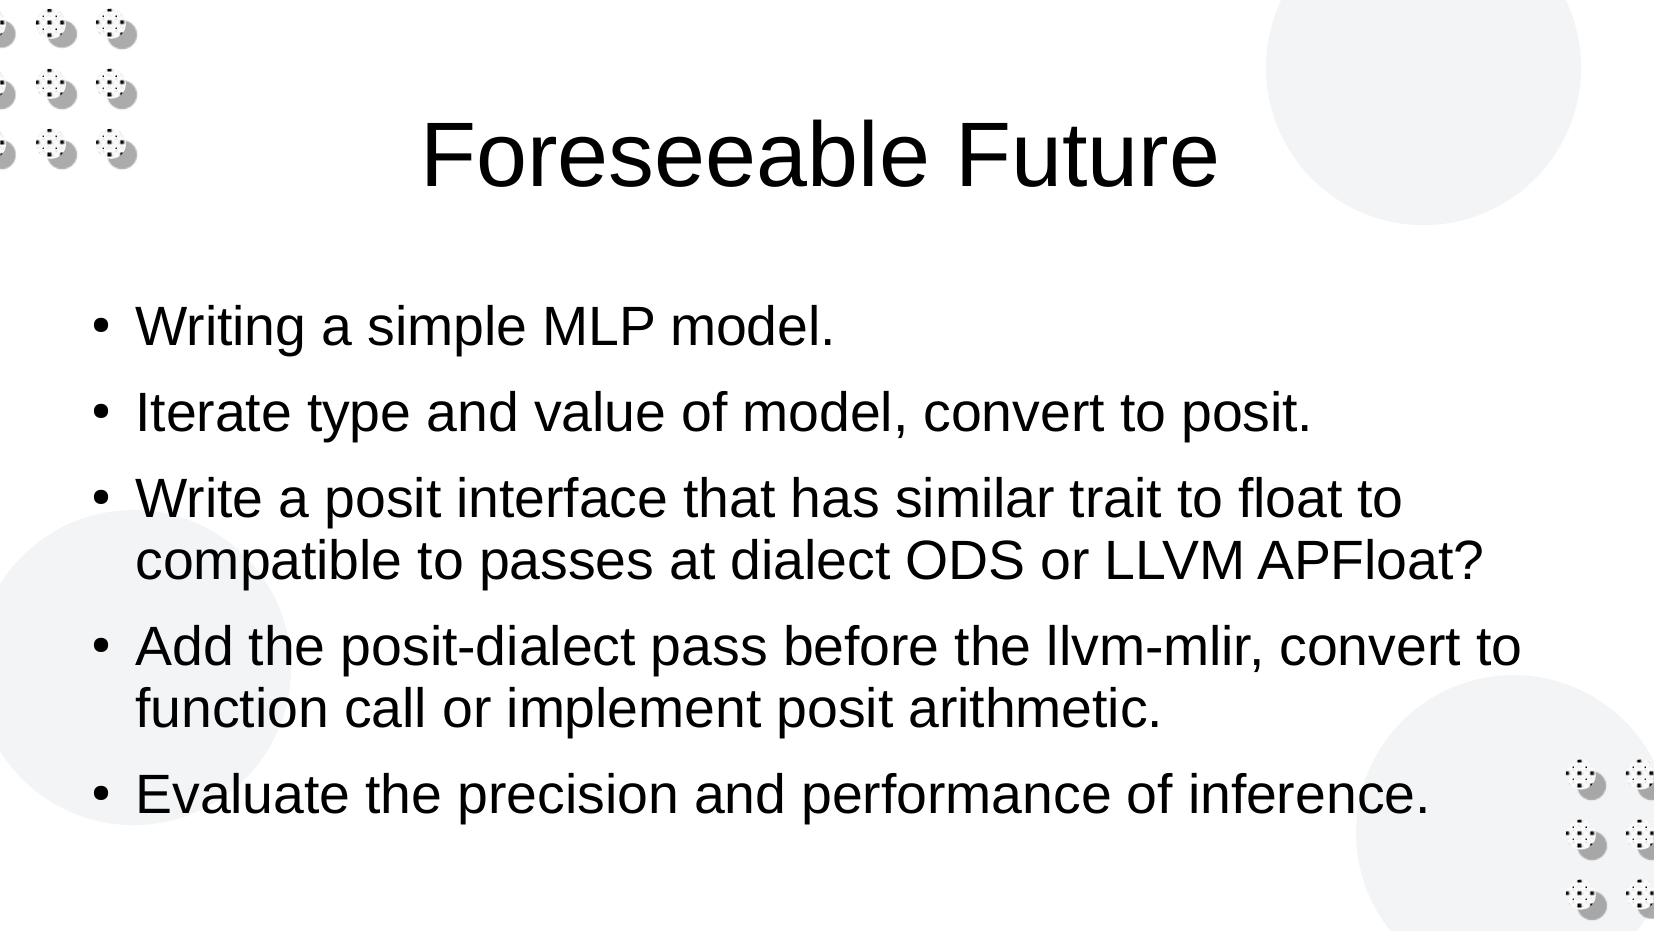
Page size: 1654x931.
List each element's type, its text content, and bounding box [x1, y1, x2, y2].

list Writing a simple MLP model. Iterate type and value of model, convert to posit. Write a posit interface that has similar trait to float to compatible to passes at dialect ODS or LLVM APFloat? Add the posit-dialect pass before the llvm-mlir, convert to function call or implement posit arithmetic. Evaluate the precision and performance of inference. [76, 295, 1565, 835]
picture [1625, 879, 1654, 910]
picture [35, 128, 67, 159]
title Foreseeable Future [76, 76, 1565, 233]
picture [35, 8, 66, 39]
picture [1625, 819, 1654, 850]
picture [1565, 879, 1596, 910]
picture [0, 11, 6, 36]
picture [1565, 819, 1596, 850]
picture [98, 68, 124, 76]
picture [0, 131, 7, 156]
picture [1565, 759, 1596, 790]
picture [0, 71, 6, 96]
picture [35, 68, 66, 99]
picture [1625, 759, 1654, 790]
picture [95, 8, 126, 39]
